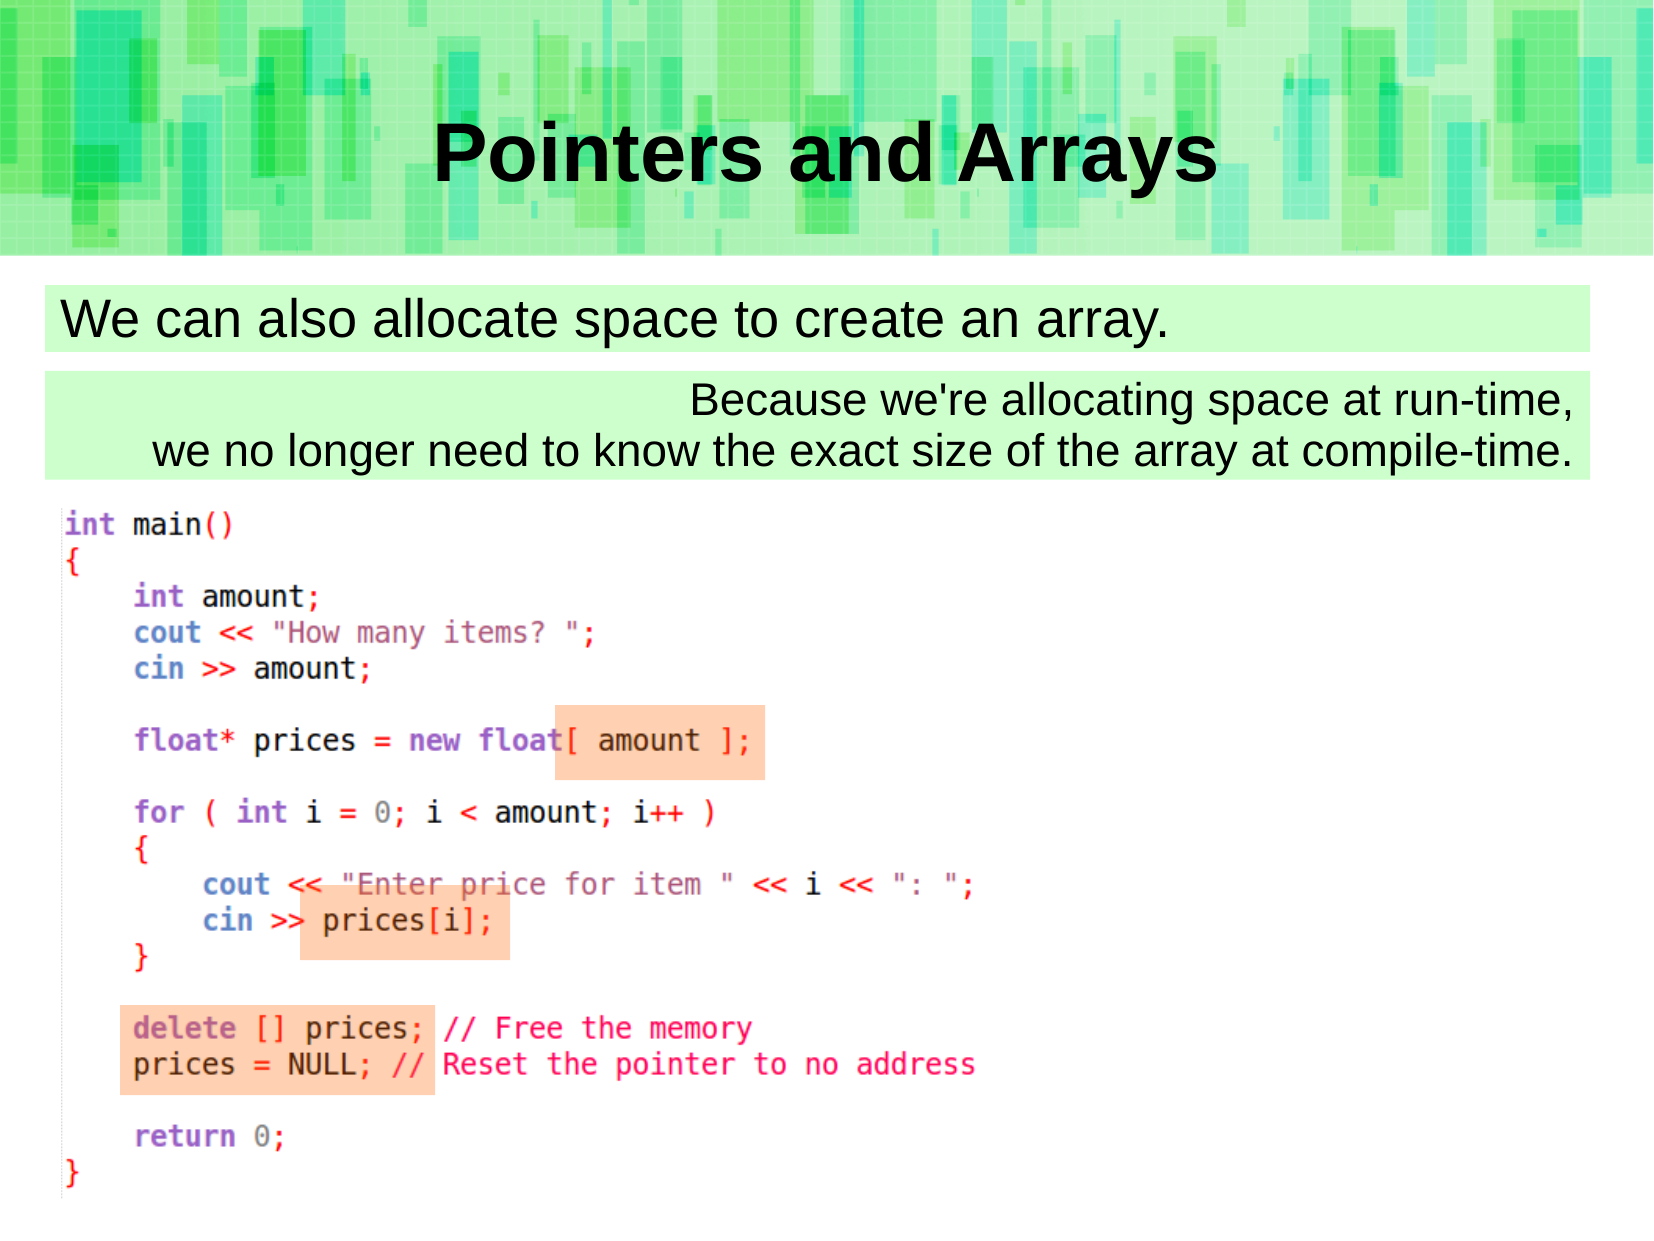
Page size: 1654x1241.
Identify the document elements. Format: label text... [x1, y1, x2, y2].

text_box [300, 885, 511, 961]
text_box Because we're allocating space at run-time, we no longer need to know the exact size of the array at compile-time. [45, 370, 1591, 480]
text_box [555, 705, 766, 781]
text_box [120, 1005, 436, 1096]
text_box We can also allocate space to create an array. [45, 285, 1591, 352]
title Pointers and Arrays [82, 49, 1571, 257]
picture [0, 0, 1654, 1241]
